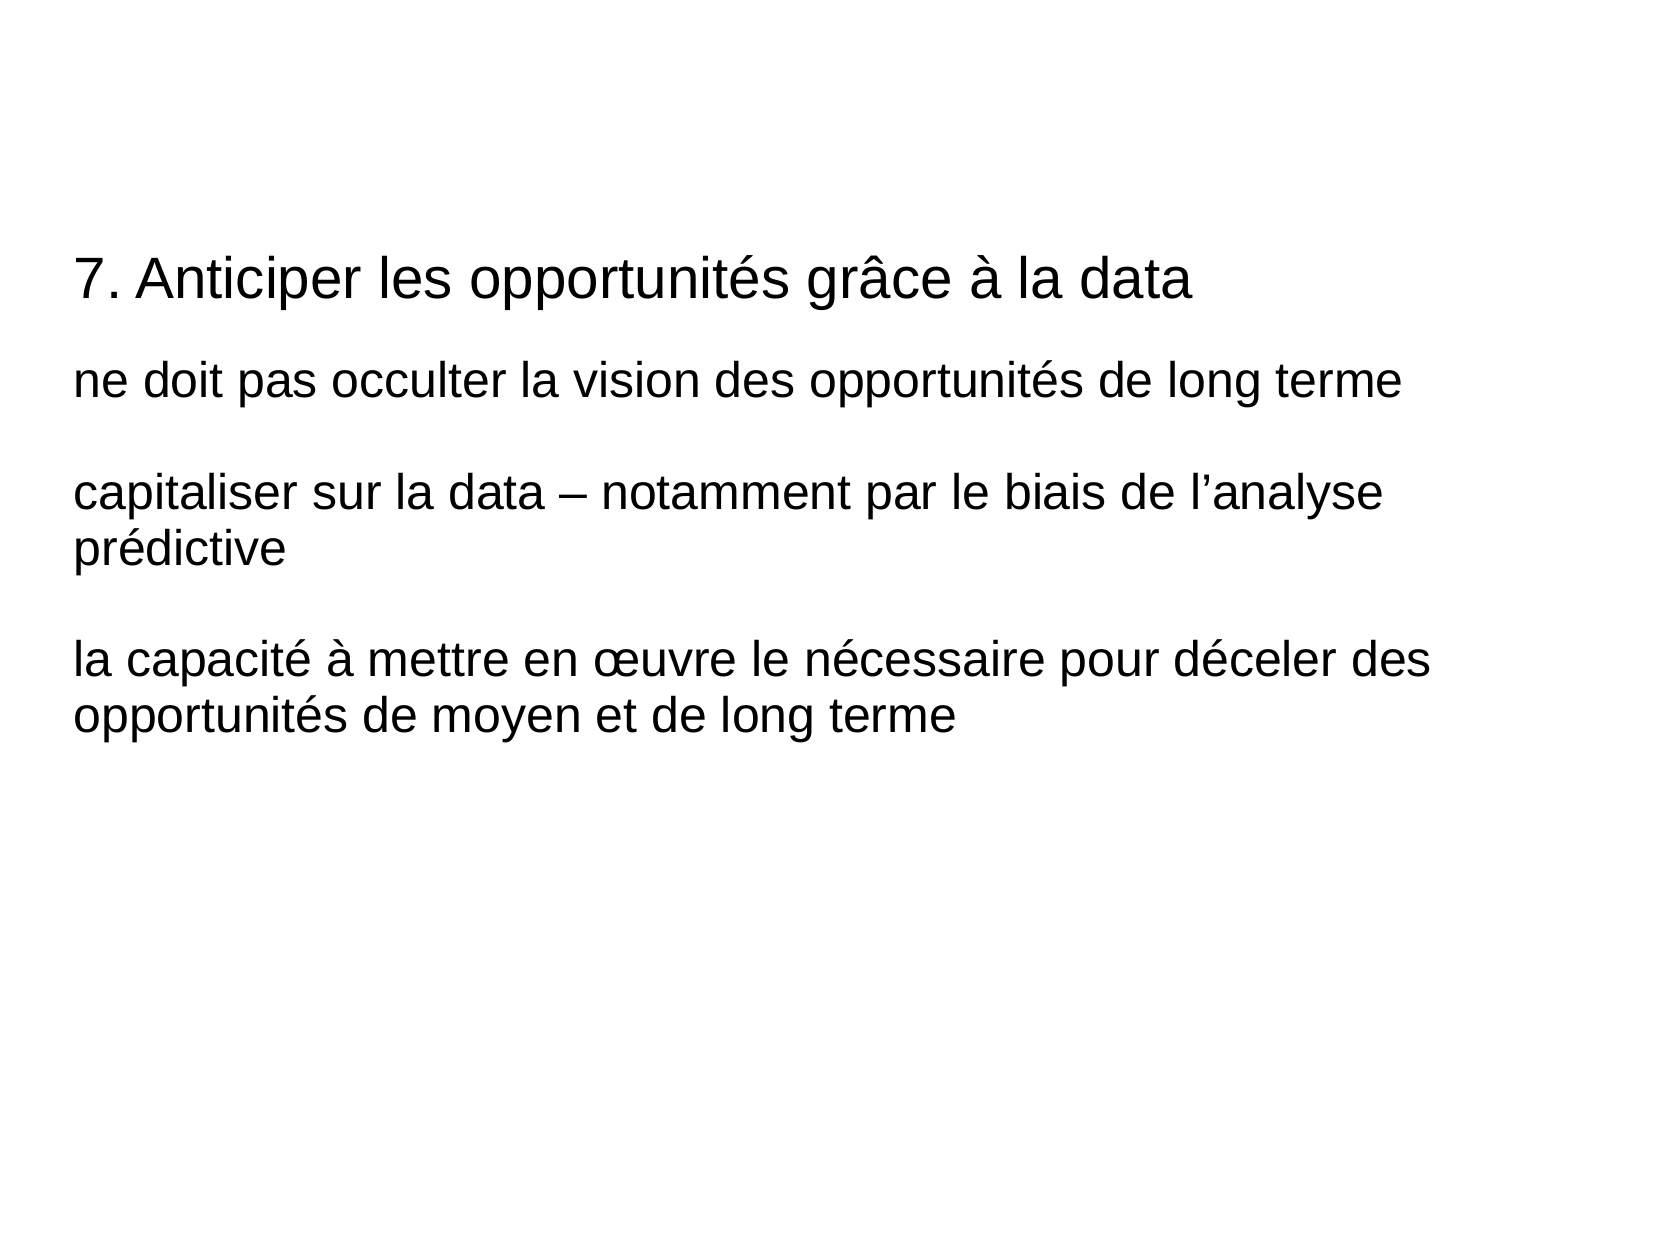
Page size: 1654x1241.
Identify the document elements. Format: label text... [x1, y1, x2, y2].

text_box 7. Anticiper les opportunités grâce à la data ne doit pas occulter la vision des opportunités de long terme capitaliser sur la data – notamment par le biais de l’analyse prédictive la capacité à mettre en œuvre le nécessaire pour déceler des opportunités de moyen et de long terme [59, 238, 1607, 1099]
